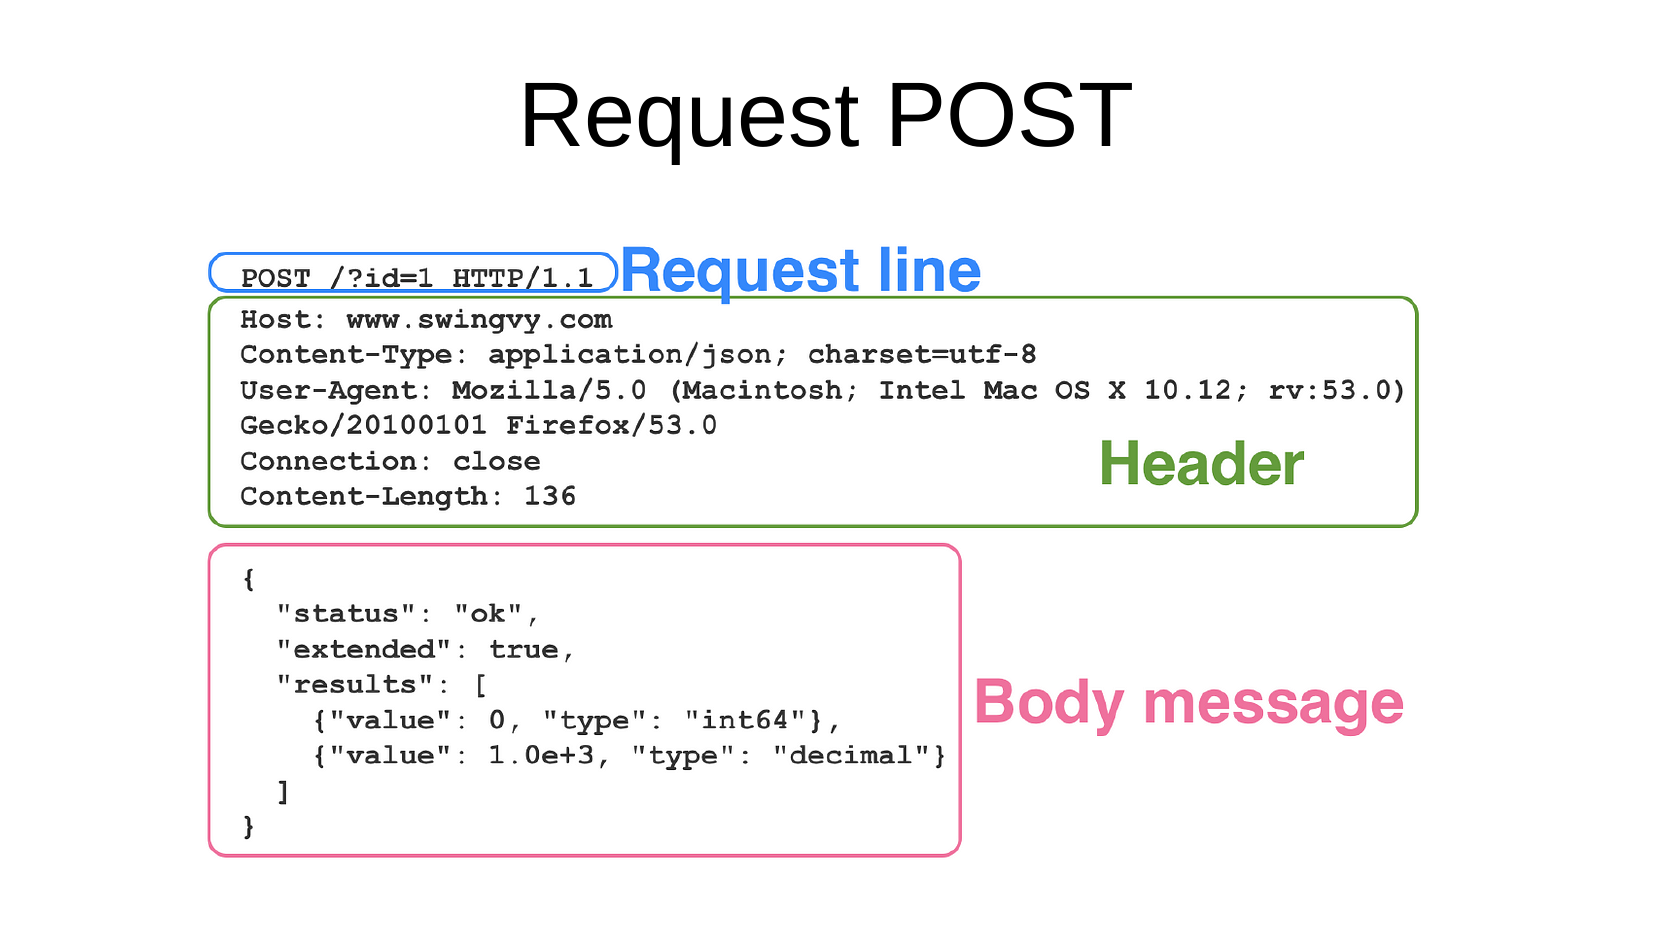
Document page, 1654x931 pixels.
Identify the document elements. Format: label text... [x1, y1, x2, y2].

title Request POST [82, 37, 1571, 193]
picture [191, 208, 1447, 886]
